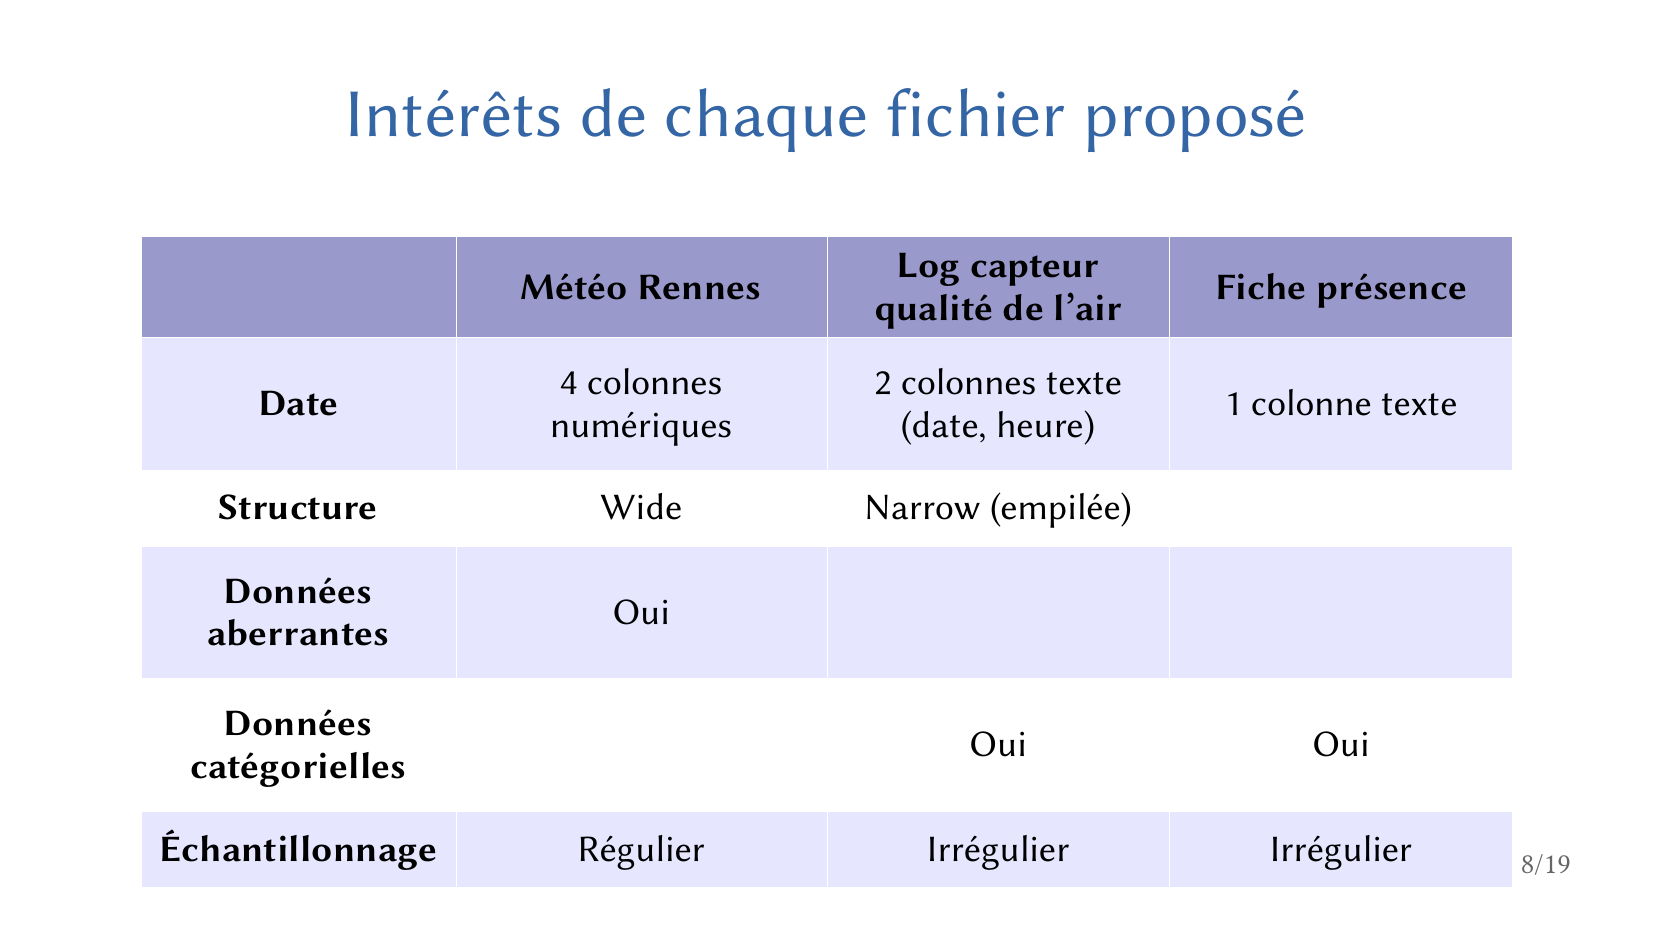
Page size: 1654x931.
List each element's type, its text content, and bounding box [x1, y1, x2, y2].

table_cell Wide [457, 471, 827, 546]
table_cell 4 colonnes numériques [457, 338, 827, 470]
table_header Log capteur qualité de l’air [828, 237, 1169, 337]
table_cell Narrow (empilée) [828, 471, 1169, 546]
table_header [142, 237, 456, 337]
table_cell [457, 679, 827, 811]
table_cell Irrégulier [828, 812, 1169, 887]
table_cell Régulier [457, 812, 827, 887]
table_header Fiche présence [1170, 237, 1512, 337]
table_cell 1 colonne texte [1170, 338, 1512, 470]
table_cell 2 colonnes texte (date, heure) [828, 338, 1169, 470]
table_cell Oui [457, 547, 827, 678]
table_cell Irrégulier [1170, 812, 1512, 887]
table_cell [1170, 471, 1512, 546]
table_cell Oui [1170, 679, 1512, 811]
table_cell Oui [828, 679, 1169, 811]
title Intérêts de chaque fichier proposé [82, 37, 1571, 193]
table_cell [828, 547, 1169, 678]
table_cell Échantillonnage [142, 812, 456, 887]
table_header Météo Rennes [457, 237, 827, 337]
table_cell Données catégorielles [142, 679, 456, 811]
table_cell [1170, 547, 1512, 678]
table_cell Données aberrantes [142, 547, 456, 678]
table_cell Structure [142, 471, 456, 546]
table_cell Date [142, 338, 456, 470]
